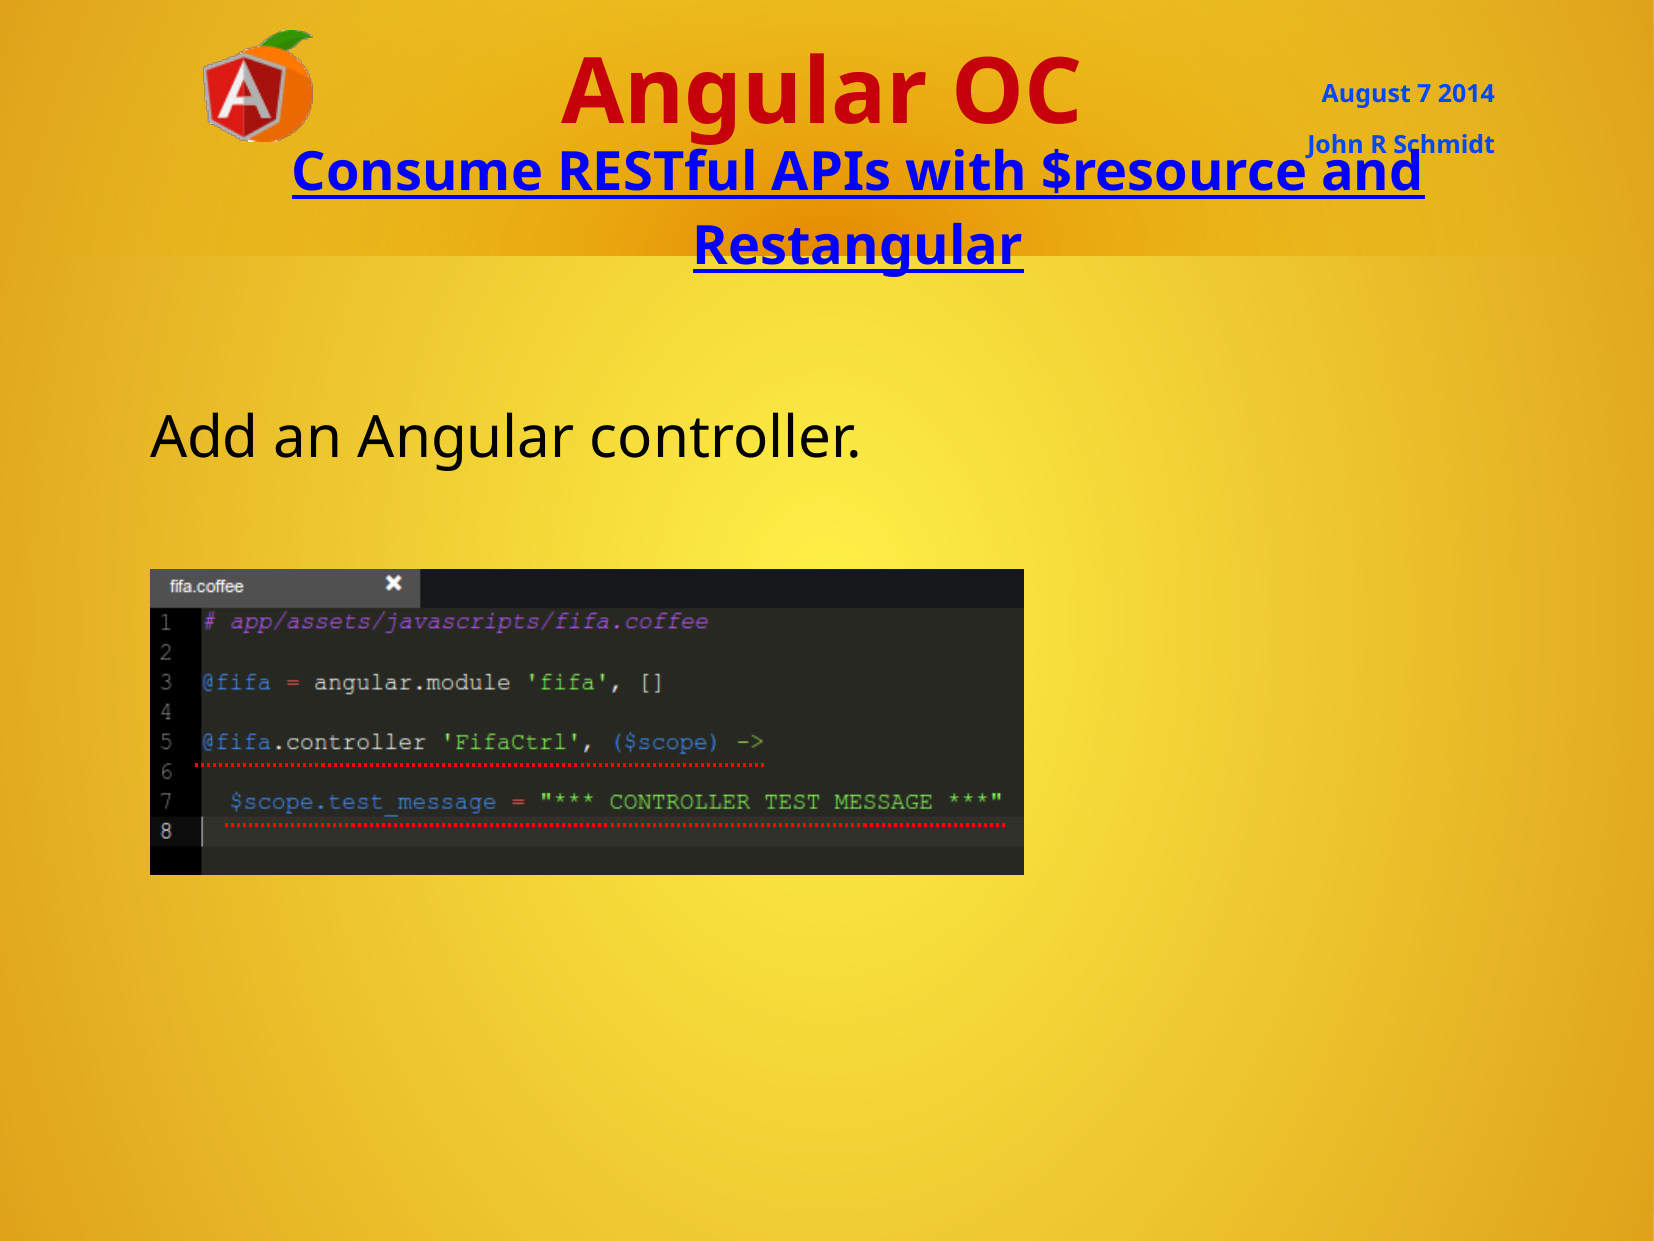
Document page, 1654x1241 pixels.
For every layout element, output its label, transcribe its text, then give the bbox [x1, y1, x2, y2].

subtitle Add an Angular controller. [150, 374, 901, 496]
picture [150, 569, 1024, 875]
title Angular OC [560, 34, 1086, 142]
text_box August 7 2014 John R Schmidt [1260, 51, 1510, 172]
text_box Consume RESTful APIs with $resource and Restangular [150, 175, 1567, 239]
picture [202, 30, 316, 142]
